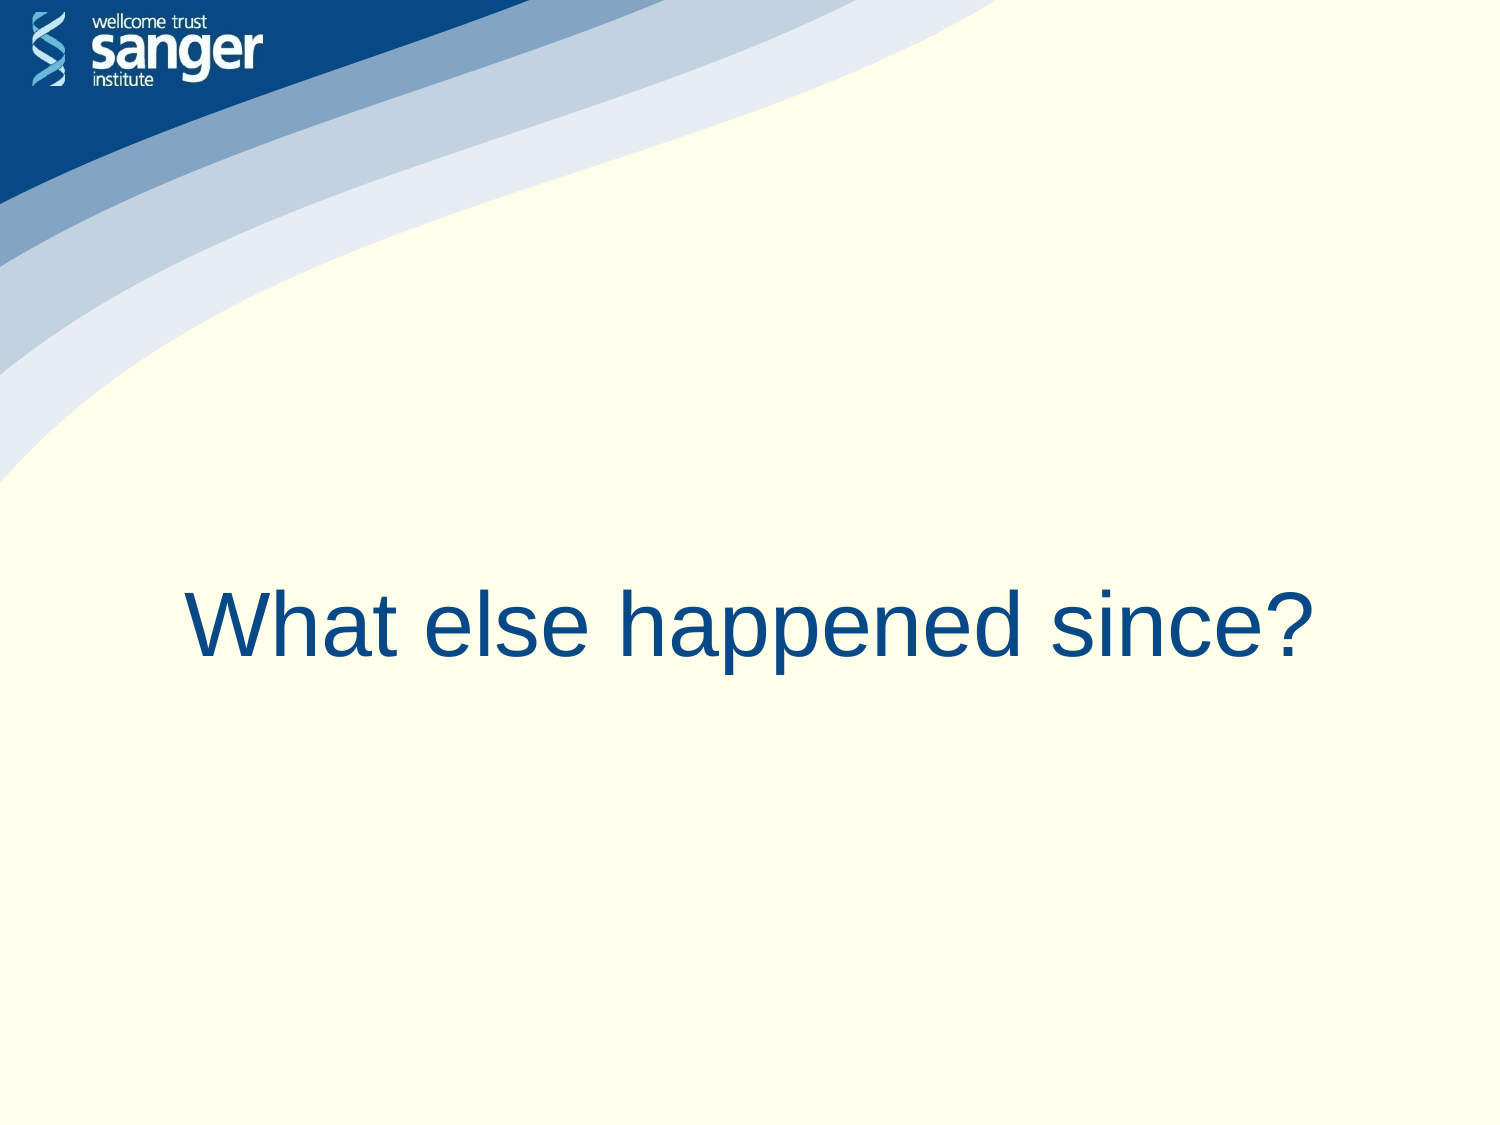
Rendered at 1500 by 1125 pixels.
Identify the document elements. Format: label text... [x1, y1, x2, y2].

title What else happened since? [112, 501, 1388, 738]
picture [12, 12, 263, 86]
